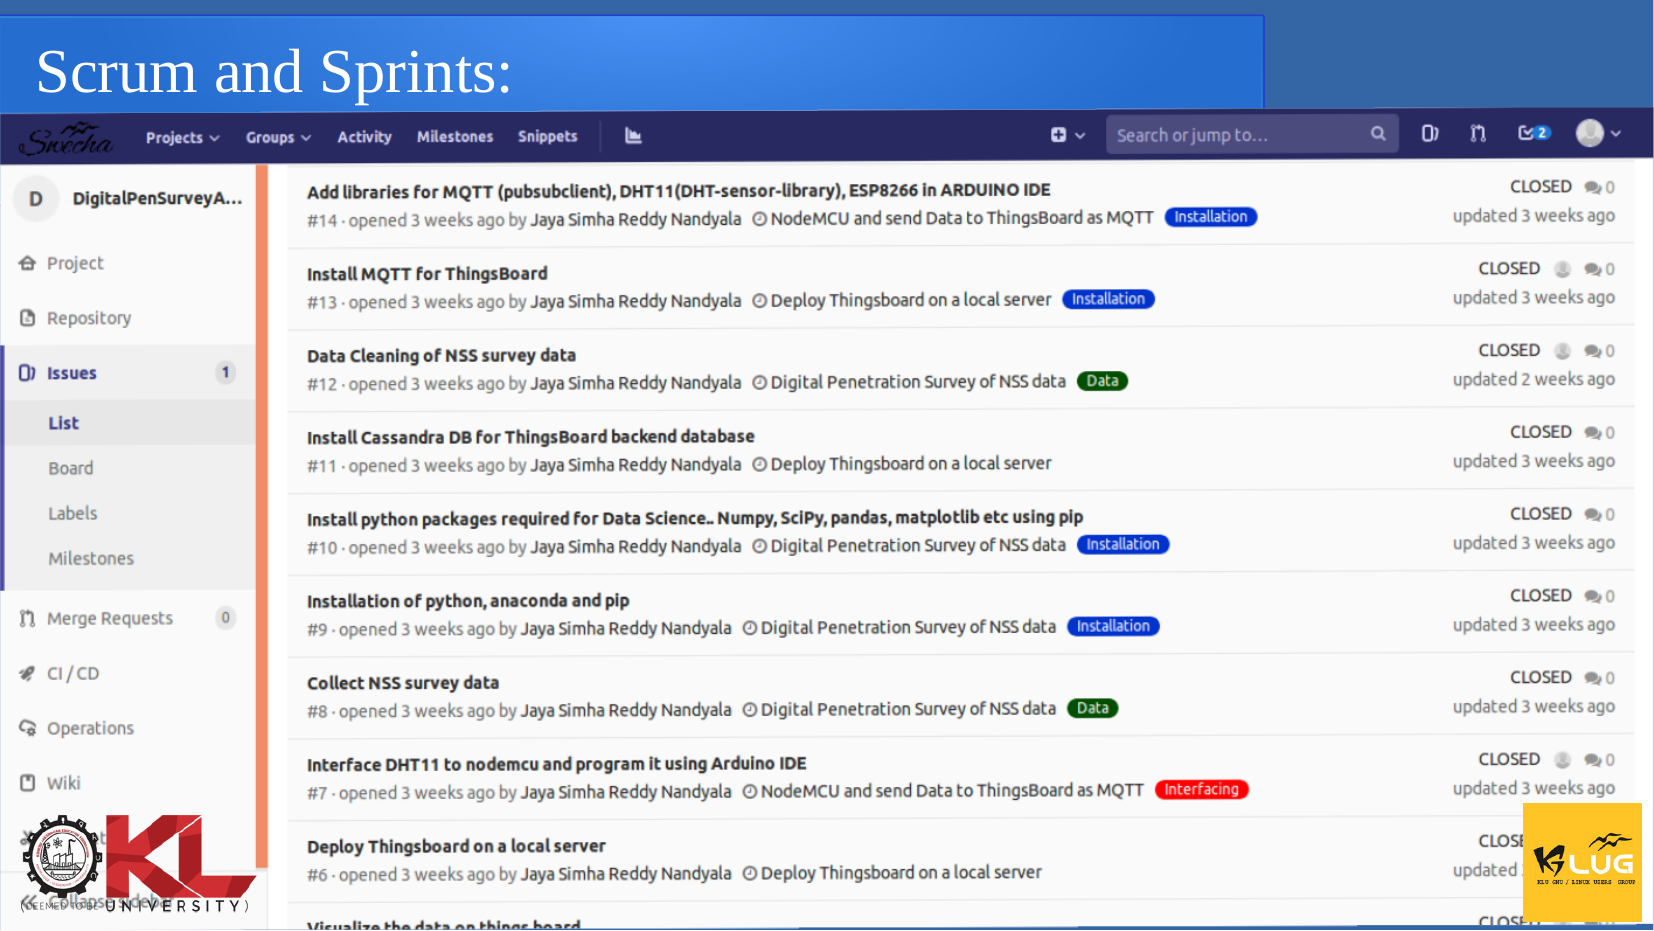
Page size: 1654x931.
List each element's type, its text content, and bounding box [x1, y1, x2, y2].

title Scrum and Sprints: [35, 0, 1235, 112]
picture [0, 106, 1654, 931]
